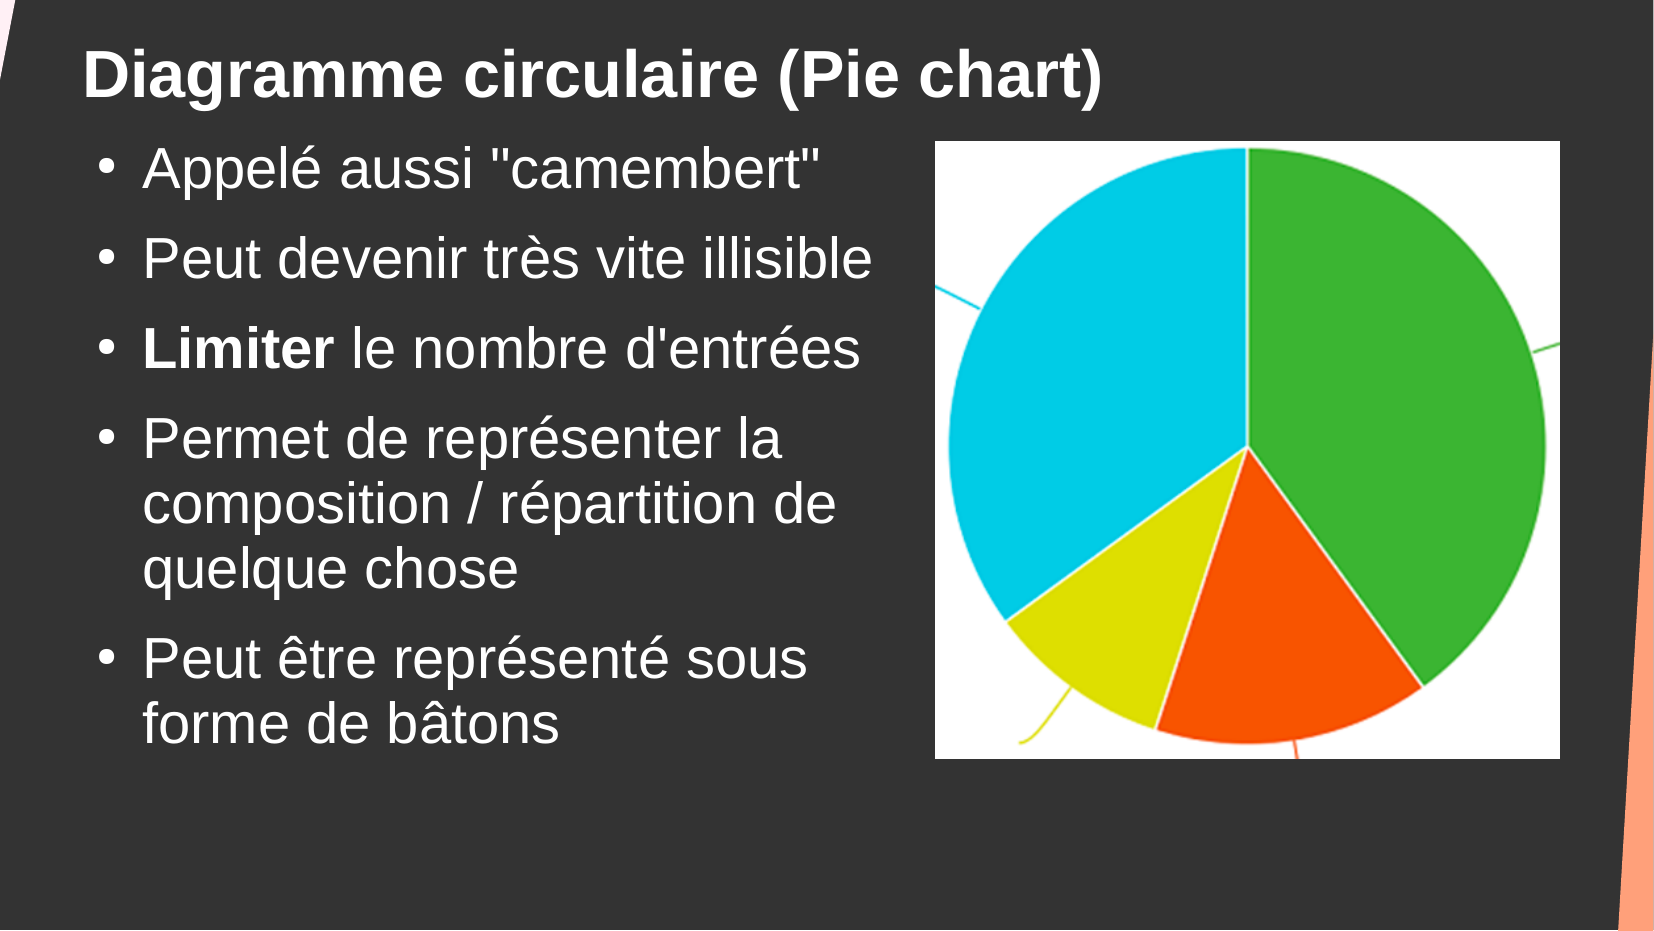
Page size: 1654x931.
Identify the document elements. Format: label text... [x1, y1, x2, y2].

picture [935, 141, 1560, 759]
list Appelé aussi "camembert" Peut devenir très vite illisible Limiter le nombre d'entrées Permet de représenter la composition / répartition de quelque chose Peut être représenté sous forme de bâtons [80, 135, 886, 815]
text_box [0, 0, 16, 80]
text_box [1618, 321, 1654, 931]
title Diagramme circulaire (Pie chart) [82, 37, 1571, 115]
